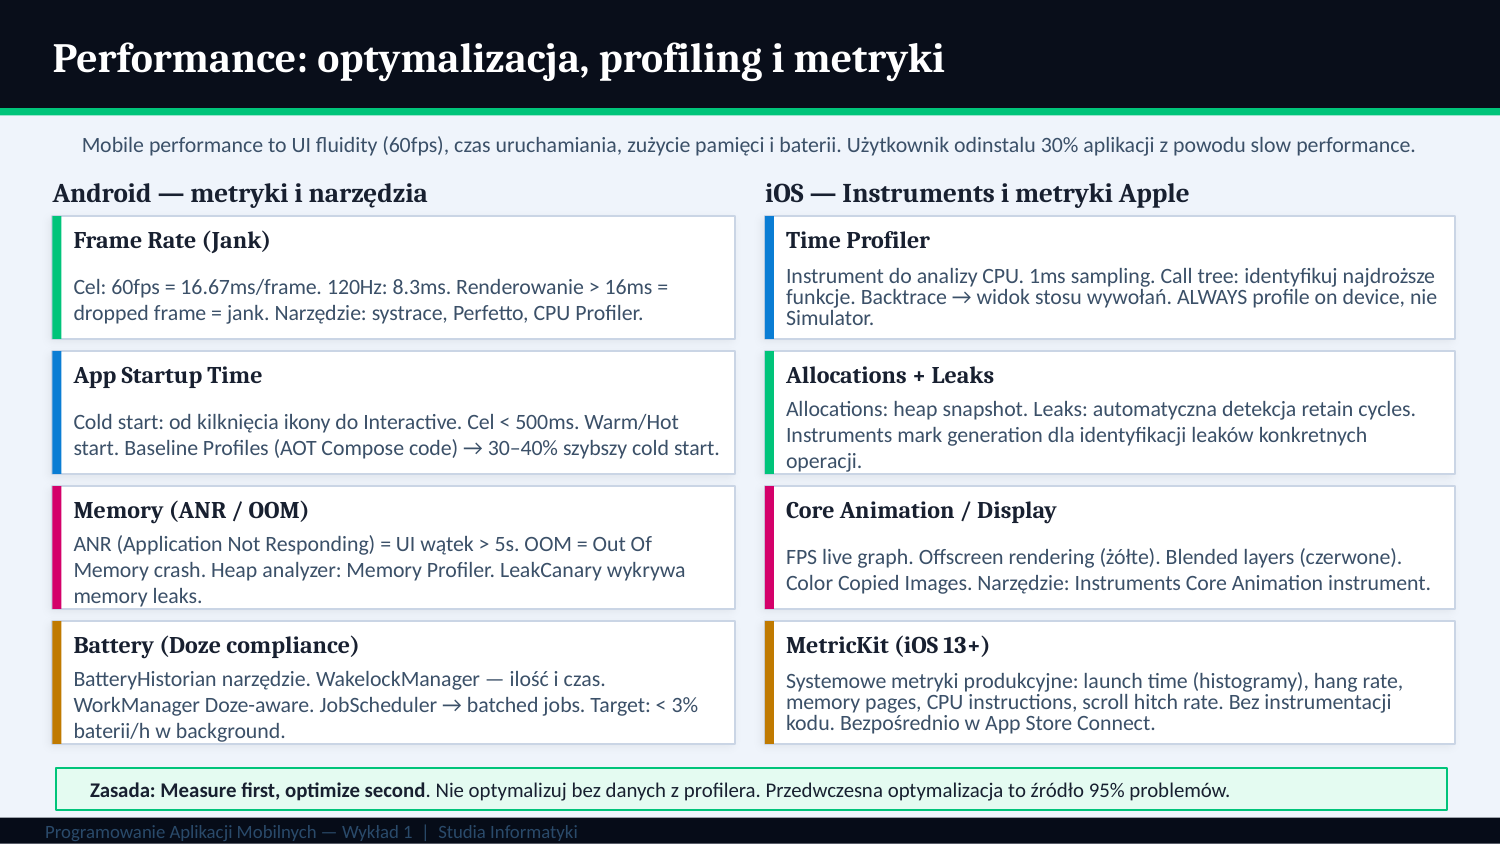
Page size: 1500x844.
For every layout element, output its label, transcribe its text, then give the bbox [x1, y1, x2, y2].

text_box iOS — Instruments i metryki Apple [764, 171, 1455, 213]
text_box BatteryHistorian narzędzie. WakelockManager — ilość i czas. WorkManager Doze-aware. JobScheduler → batched jobs. Target: < 3% baterii/h w background. [73, 675, 726, 732]
text_box Systemowe metryki produkcyjne: launch time (histogramy), hang rate, memory pages, CPU instructions, scroll hitch rate. Bez instrumentacji kodu. Bezpośrednio w App Store Connect. [785, 675, 1446, 732]
text_box [0, 817, 1500, 844]
text_box [764, 216, 1455, 339]
text_box [52, 621, 735, 744]
text_box ANR (Application Not Responding) = UI wątek > 5s. OOM = Out Of Memory crash. Heap analyzer: Memory Profiler. LeakCanary wykrywa memory leaks. [73, 540, 726, 597]
text_box Battery (Doze compliance) [73, 624, 726, 664]
text_box Time Profiler [785, 219, 1446, 259]
text_box Cel: 60fps = 16.67ms/frame. 120Hz: 8.3ms. Renderowanie > 16ms = dropped frame = jank. Narzędzie: systrace, Perfetto, CPU Profiler. [73, 270, 726, 327]
text_box [52, 351, 735, 474]
text_box Memory (ANR / OOM) [73, 489, 726, 529]
text_box [764, 486, 1455, 609]
text_box Allocations: heap snapshot. Leaks: automatyczna detekcja retain cycles. Instruments mark generation dla identyfikacji leaków konkretnych operacji. [785, 405, 1446, 462]
text_box [55, 768, 1448, 810]
text_box App Startup Time [73, 354, 726, 394]
text_box Instrument do analizy CPU. 1ms sampling. Call tree: identyfikuj najdroższe funkcje. Backtrace → widok stosu wywołań. ALWAYS profile on device, nie Simulator. [785, 270, 1446, 327]
text_box [0, 0, 1500, 116]
text_box Programowanie Aplikacji Mobilnych — Wykład 1 | Studia Informatyki [44, 818, 1455, 843]
text_box [52, 216, 735, 339]
text_box Allocations + Leaks [785, 354, 1446, 394]
text_box Cold start: od kilknięcia ikony do Interactive. Cel < 500ms. Warm/Hot start. Baseline Profiles (AOT Compose code) → 30–40% szybszy cold start. [73, 405, 726, 462]
text_box Zasada: Measure first, optimize second. Nie optymalizuj bez danych z profilera. Przedwczesna optymalizacja to źródło 95% problemów. [74, 769, 1440, 809]
text_box FPS live graph. Offscreen rendering (żółte). Blended layers (czerwone). Color Copied Images. Narzędzie: Instruments Core Animation instrument. [785, 540, 1446, 597]
text_box [764, 351, 1455, 474]
text_box Core Animation / Display [785, 489, 1446, 529]
text_box Android — metryki i narzędzia [52, 171, 735, 213]
text_box Mobile performance to UI fluidity (60fps), czas uruchamiania, zużycie pamięci i baterii. Użytkownik odinstalu 30% aplikacji z powodu slow performance. [52, 123, 1448, 165]
text_box [764, 621, 1455, 744]
text_box [52, 486, 735, 609]
text_box MetricKit (iOS 13+) [785, 624, 1446, 664]
text_box Performance: optymalizacja, profiling i metryki [52, 8, 1448, 102]
text_box Frame Rate (Jank) [73, 219, 726, 259]
